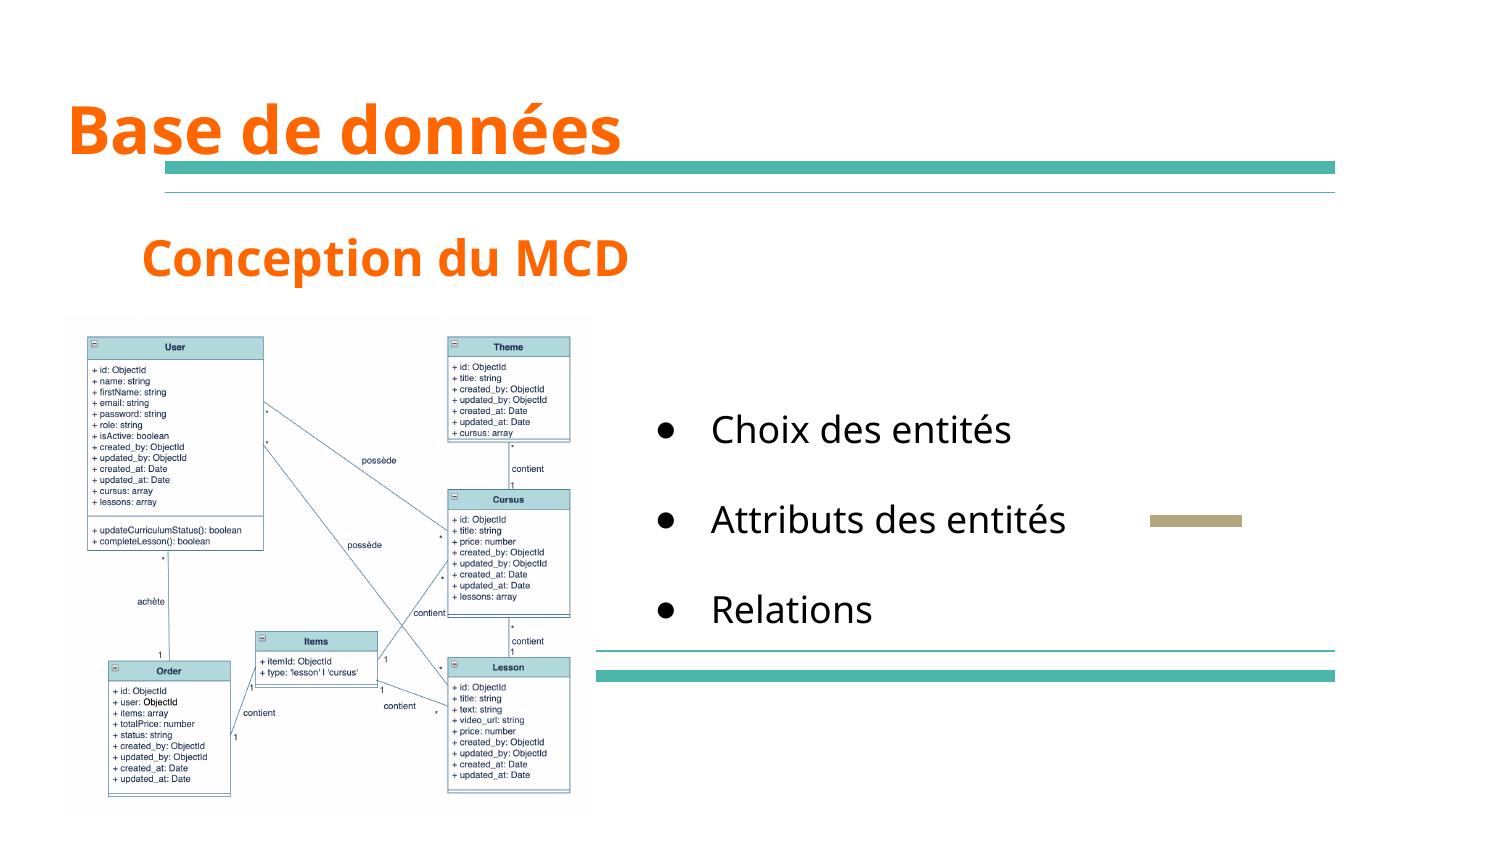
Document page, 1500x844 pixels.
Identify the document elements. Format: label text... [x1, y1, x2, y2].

title Conception du MCD [51, 211, 1449, 293]
list Choix des entités Attributs des entités Relations [620, 345, 1465, 626]
title Base de données [51, 72, 1449, 189]
picture [62, 315, 596, 816]
